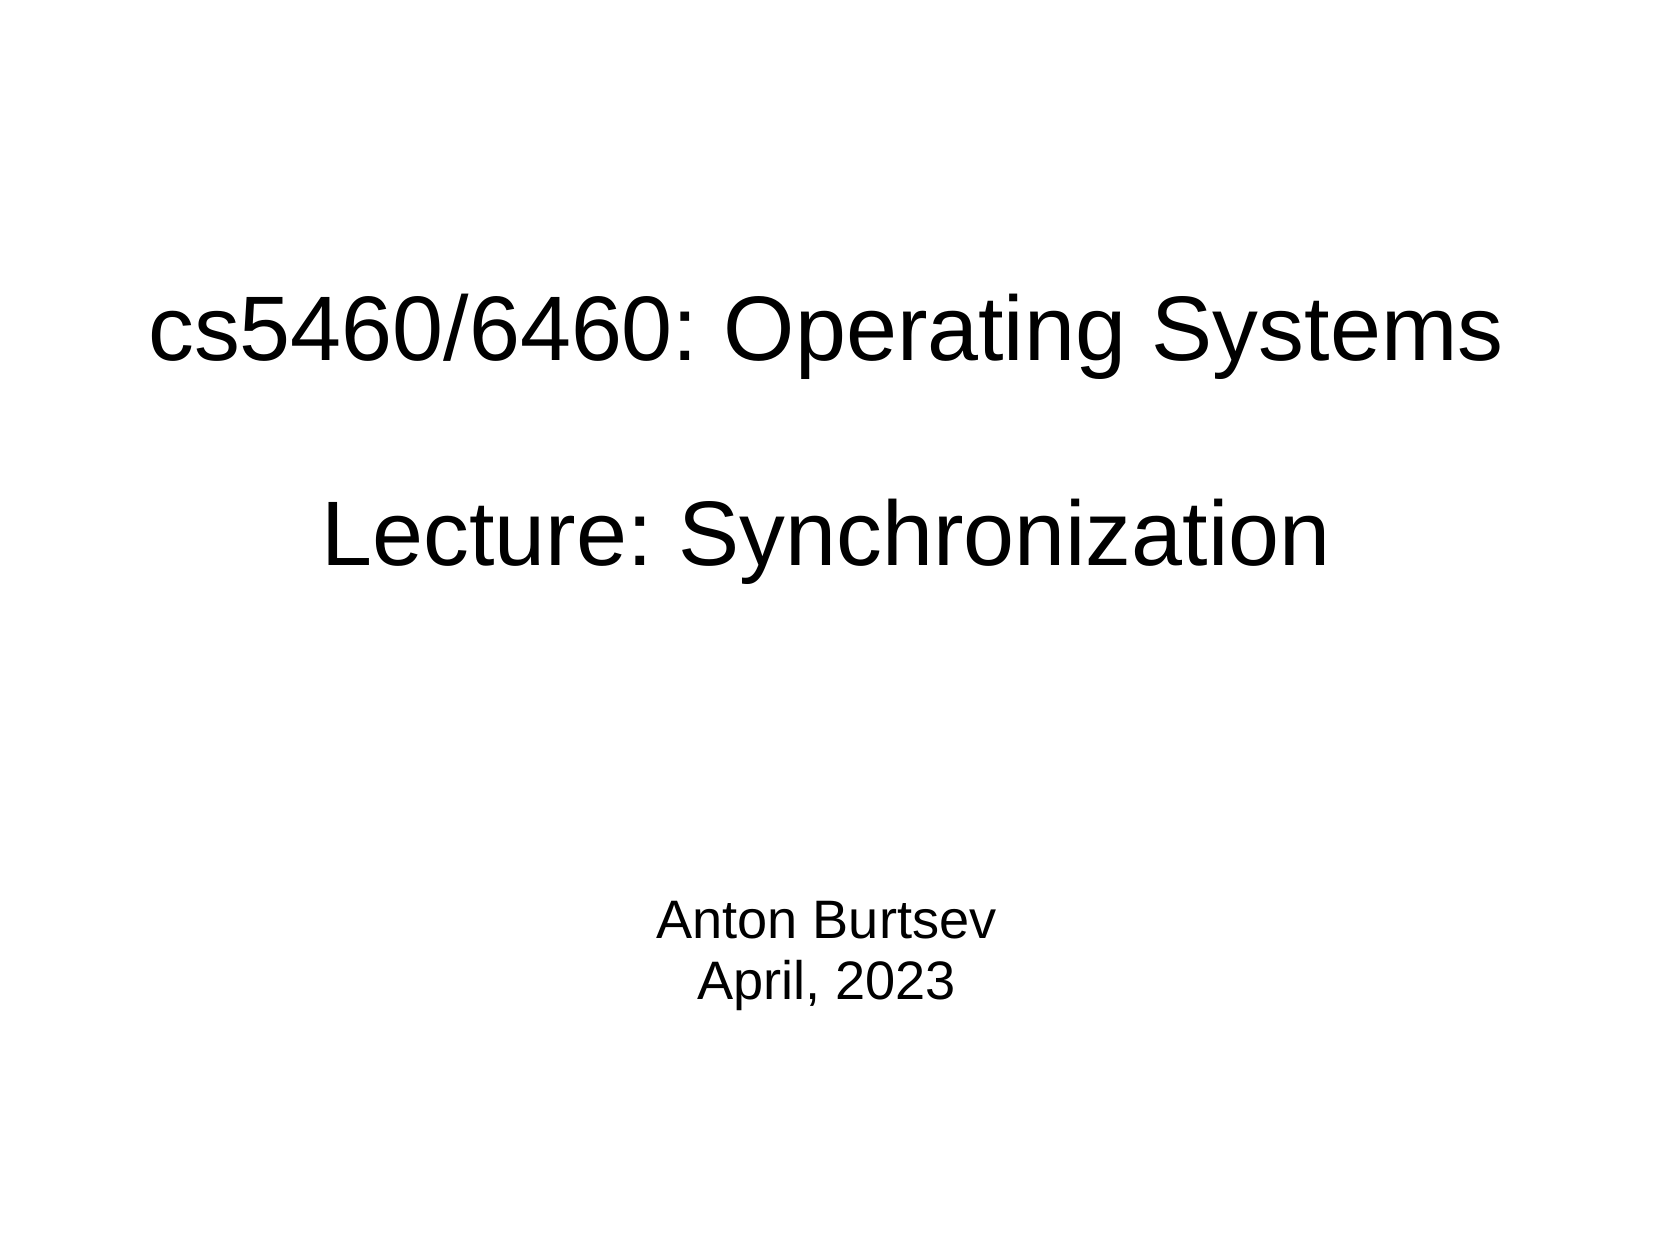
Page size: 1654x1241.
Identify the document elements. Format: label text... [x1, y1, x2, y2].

title cs5460/6460: Operating Systems Lecture: Synchronization [82, 113, 1571, 637]
subtitle Anton Burtsev April, 2023 [82, 637, 1571, 1109]
